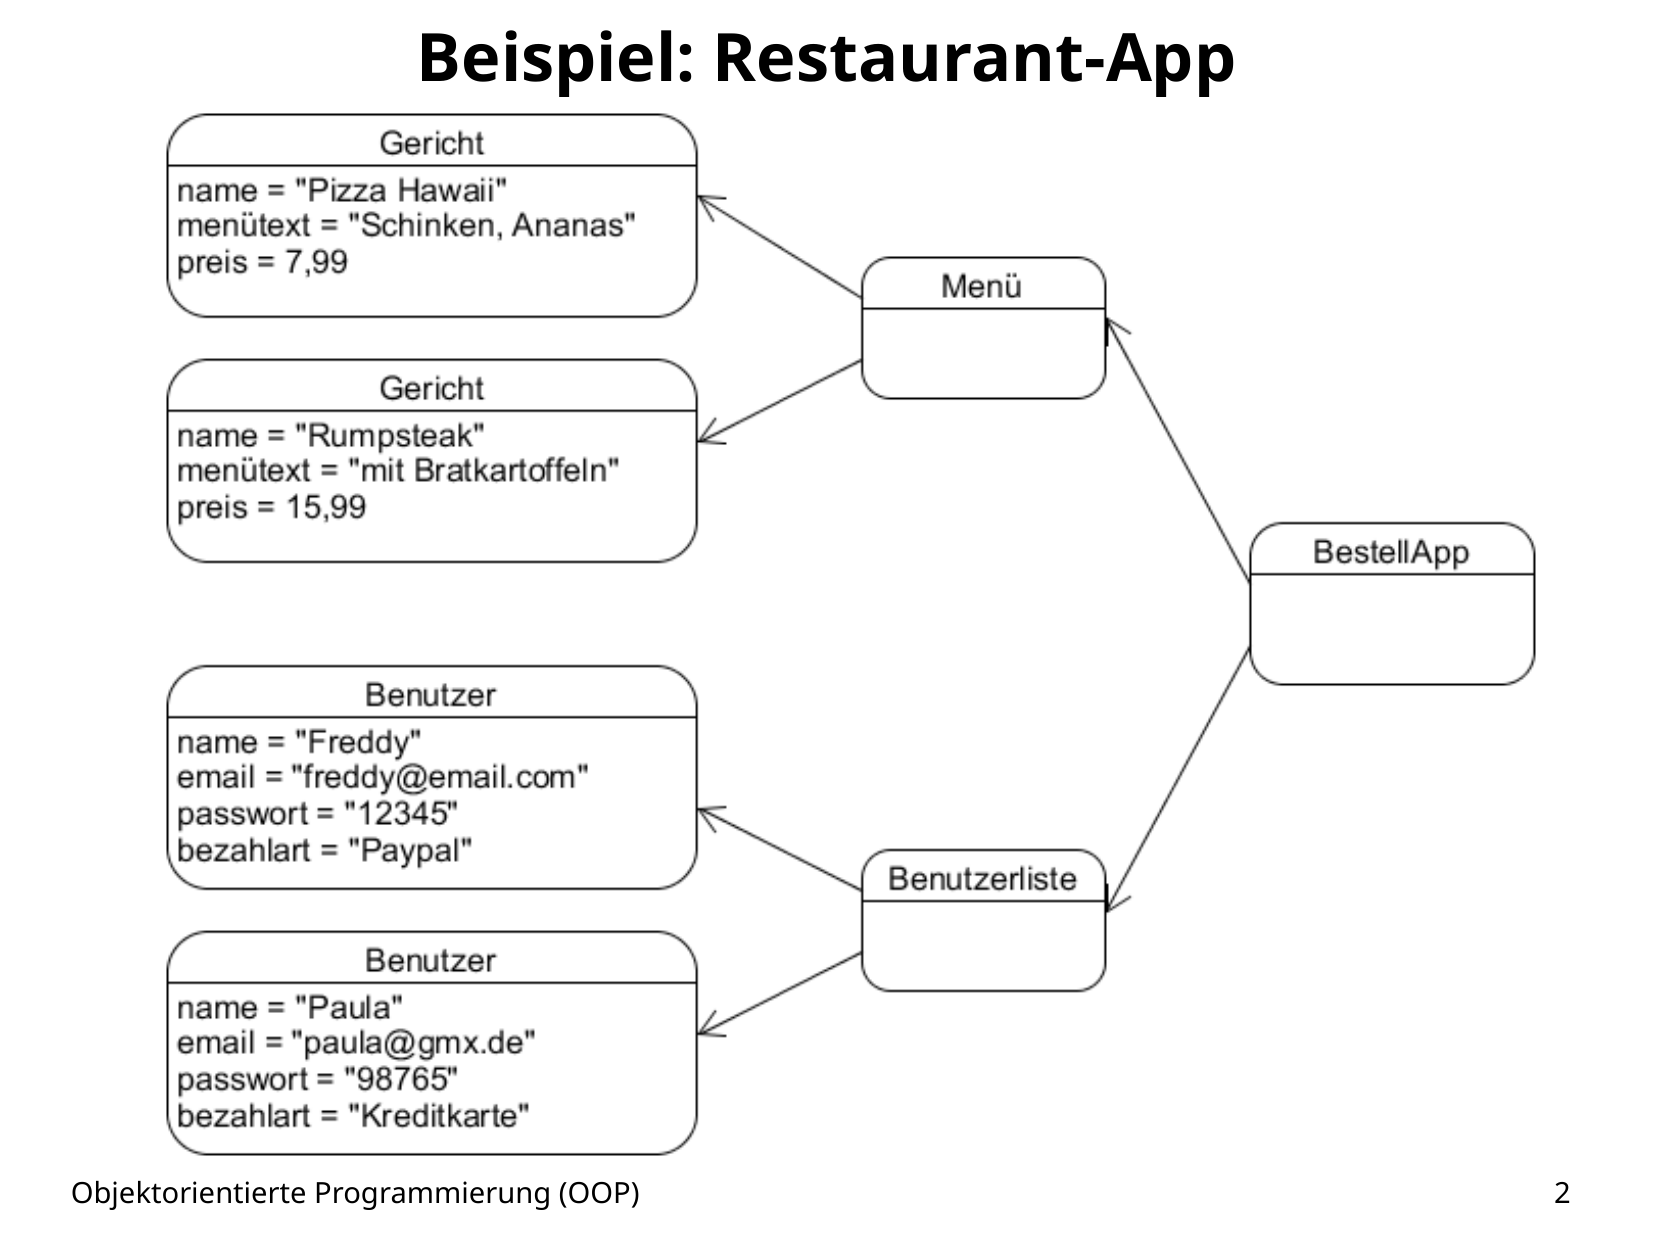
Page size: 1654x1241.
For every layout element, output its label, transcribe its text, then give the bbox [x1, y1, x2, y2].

picture [165, 112, 1538, 1158]
title Beispiel: Restaurant-App [0, 5, 1654, 107]
